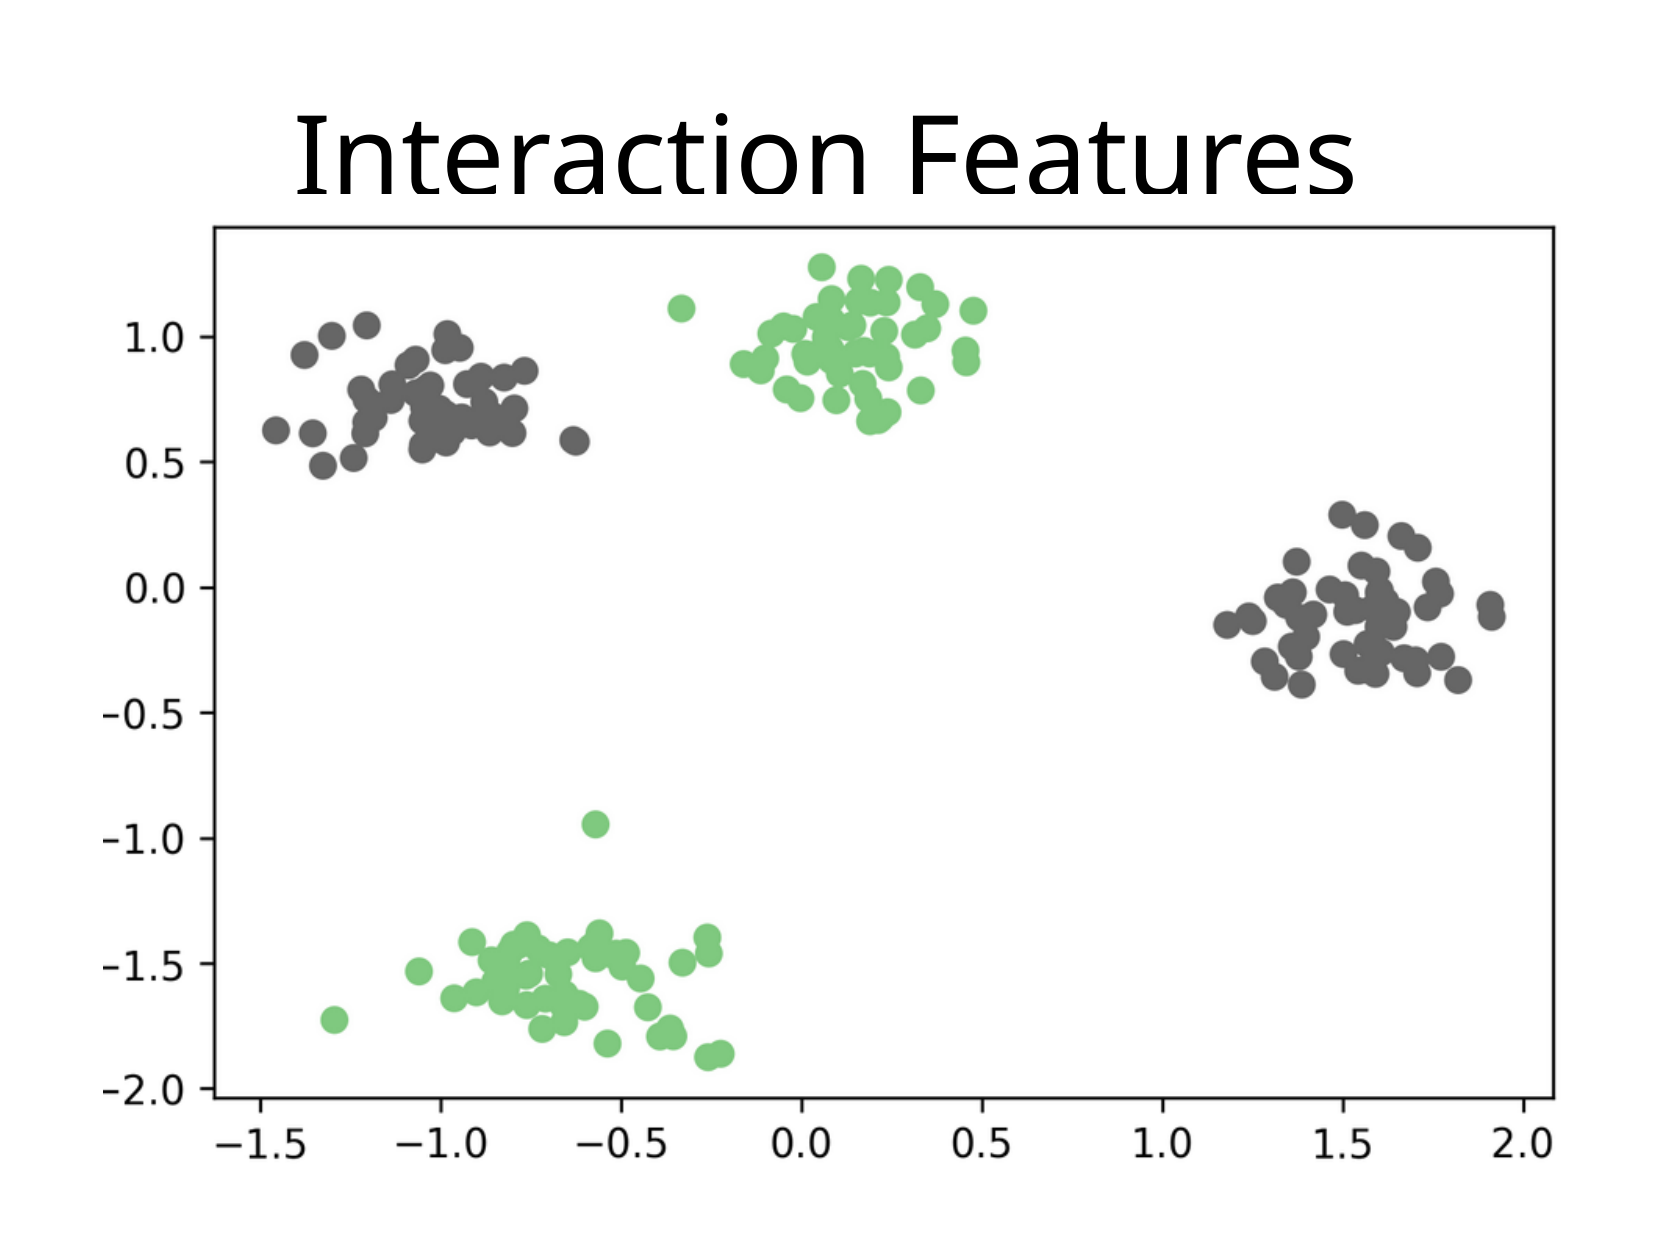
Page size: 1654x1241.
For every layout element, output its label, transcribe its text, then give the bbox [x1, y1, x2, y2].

picture [103, 194, 1571, 1192]
title Interaction Features [82, 49, 1571, 257]
